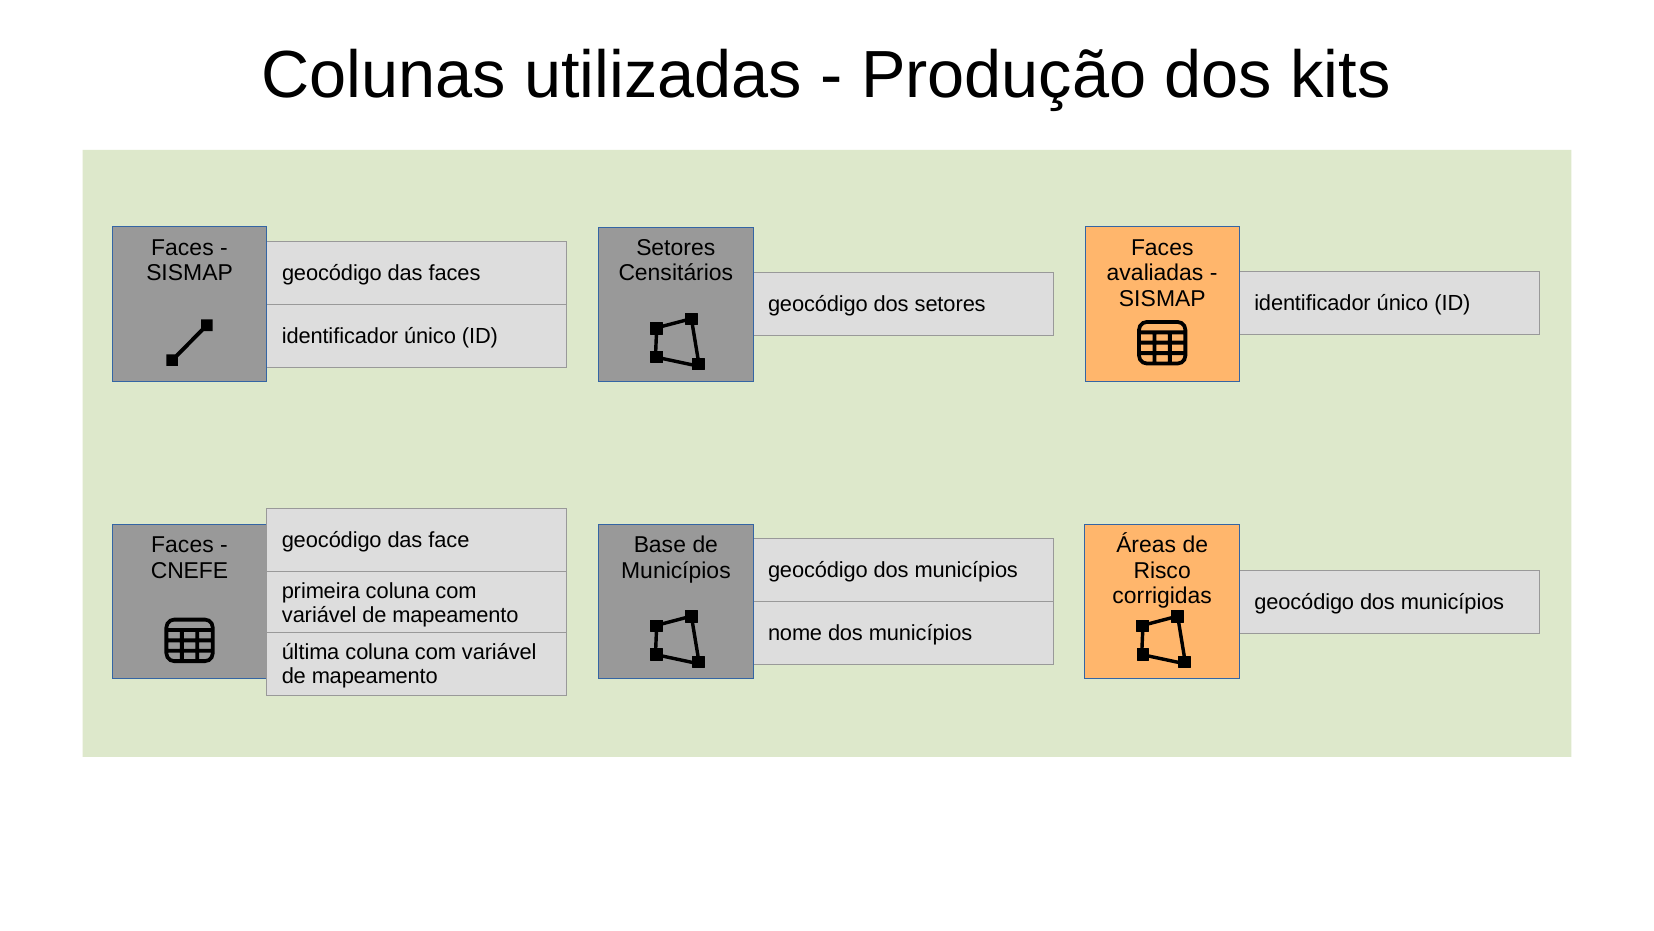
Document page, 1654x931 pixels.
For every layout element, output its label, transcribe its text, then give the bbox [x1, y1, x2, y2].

text_box identificador único (ID) [267, 304, 567, 368]
text_box Faces - CNEFE [112, 524, 266, 679]
text_box identificador único (ID) [1240, 271, 1540, 335]
text_box nome dos municípios [754, 601, 1054, 665]
text_box última coluna com variável de mapeamento [266, 632, 567, 696]
picture [645, 609, 707, 672]
picture [1131, 311, 1194, 382]
text_box geocódigo dos setores [754, 272, 1054, 336]
text_box Setores Censitários [598, 227, 754, 382]
text_box Faces - SISMAP [112, 226, 267, 382]
text_box Áreas de Risco corrigidas [1084, 524, 1240, 679]
text_box Faces avaliadas - SISMAP [1085, 226, 1240, 382]
text_box geocódigo dos municípios [754, 538, 1054, 601]
picture [158, 609, 221, 680]
text_box primeira coluna com variável de mapeamento [266, 571, 567, 632]
text_box geocódigo das faces [267, 241, 567, 304]
picture [158, 311, 221, 382]
text_box geocódigo dos municípios [1240, 570, 1540, 634]
title Colunas utilizadas - Produção dos kits [82, 36, 1571, 113]
list [82, 149, 1572, 757]
picture [645, 311, 707, 374]
text_box geocódigo das face [266, 508, 567, 571]
text_box Base de Municípios [598, 524, 754, 679]
picture [1131, 609, 1194, 672]
